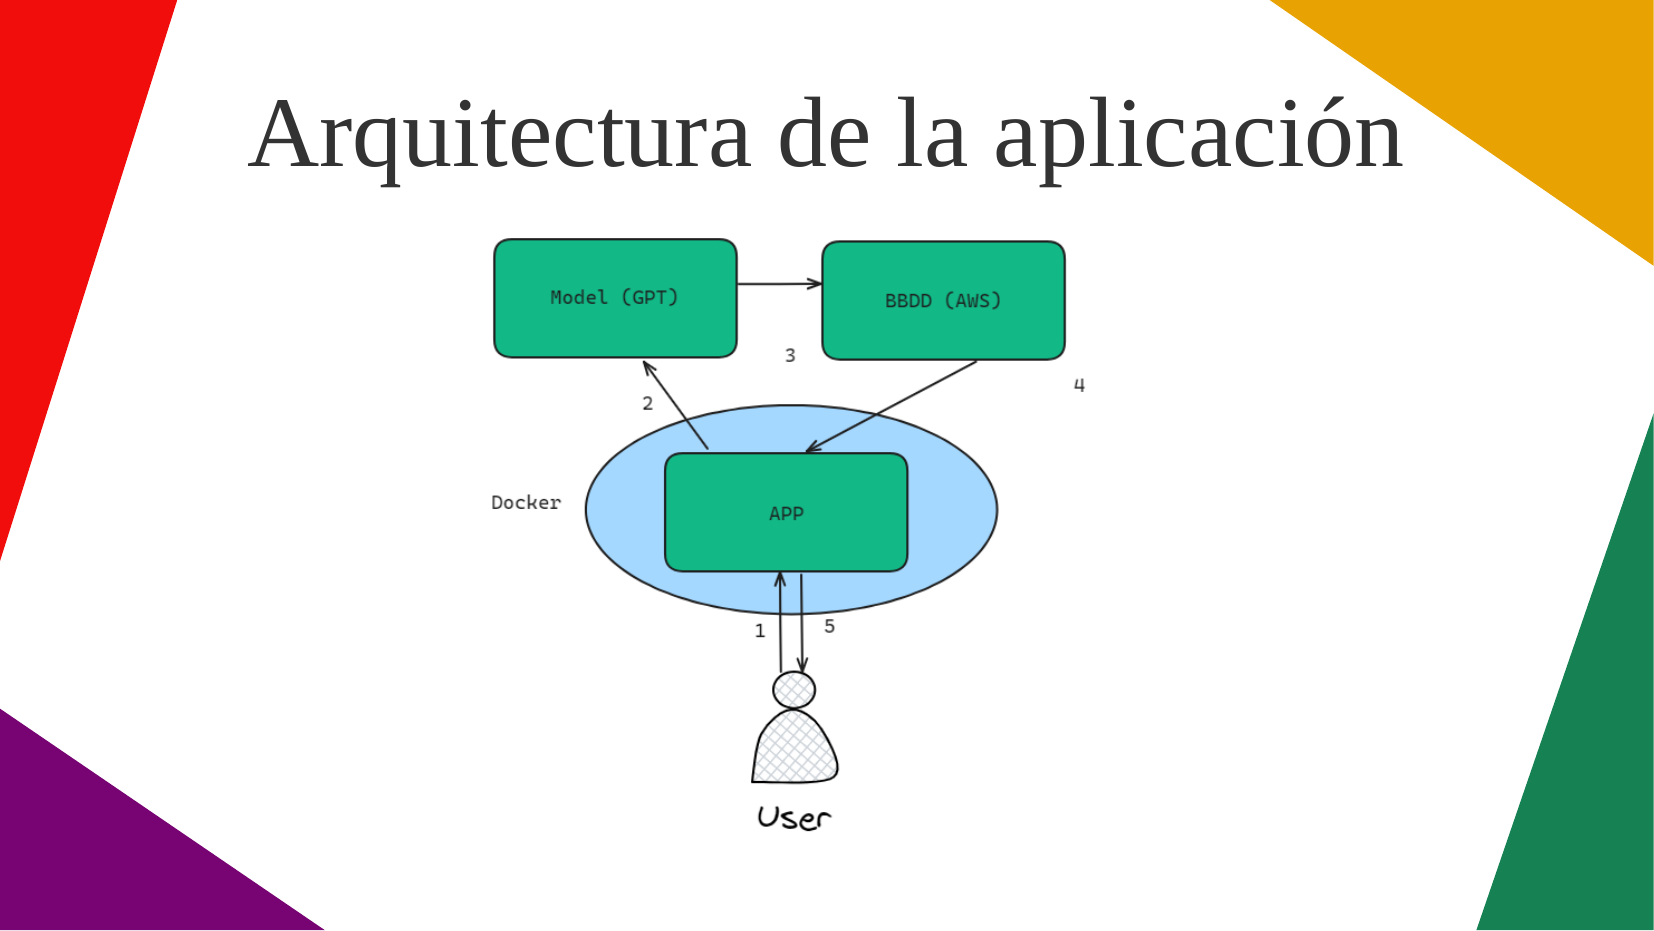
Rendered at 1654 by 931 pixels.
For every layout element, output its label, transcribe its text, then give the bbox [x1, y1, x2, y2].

title Arquitectura de la aplicación [118, 59, 1536, 207]
picture [442, 217, 1106, 859]
